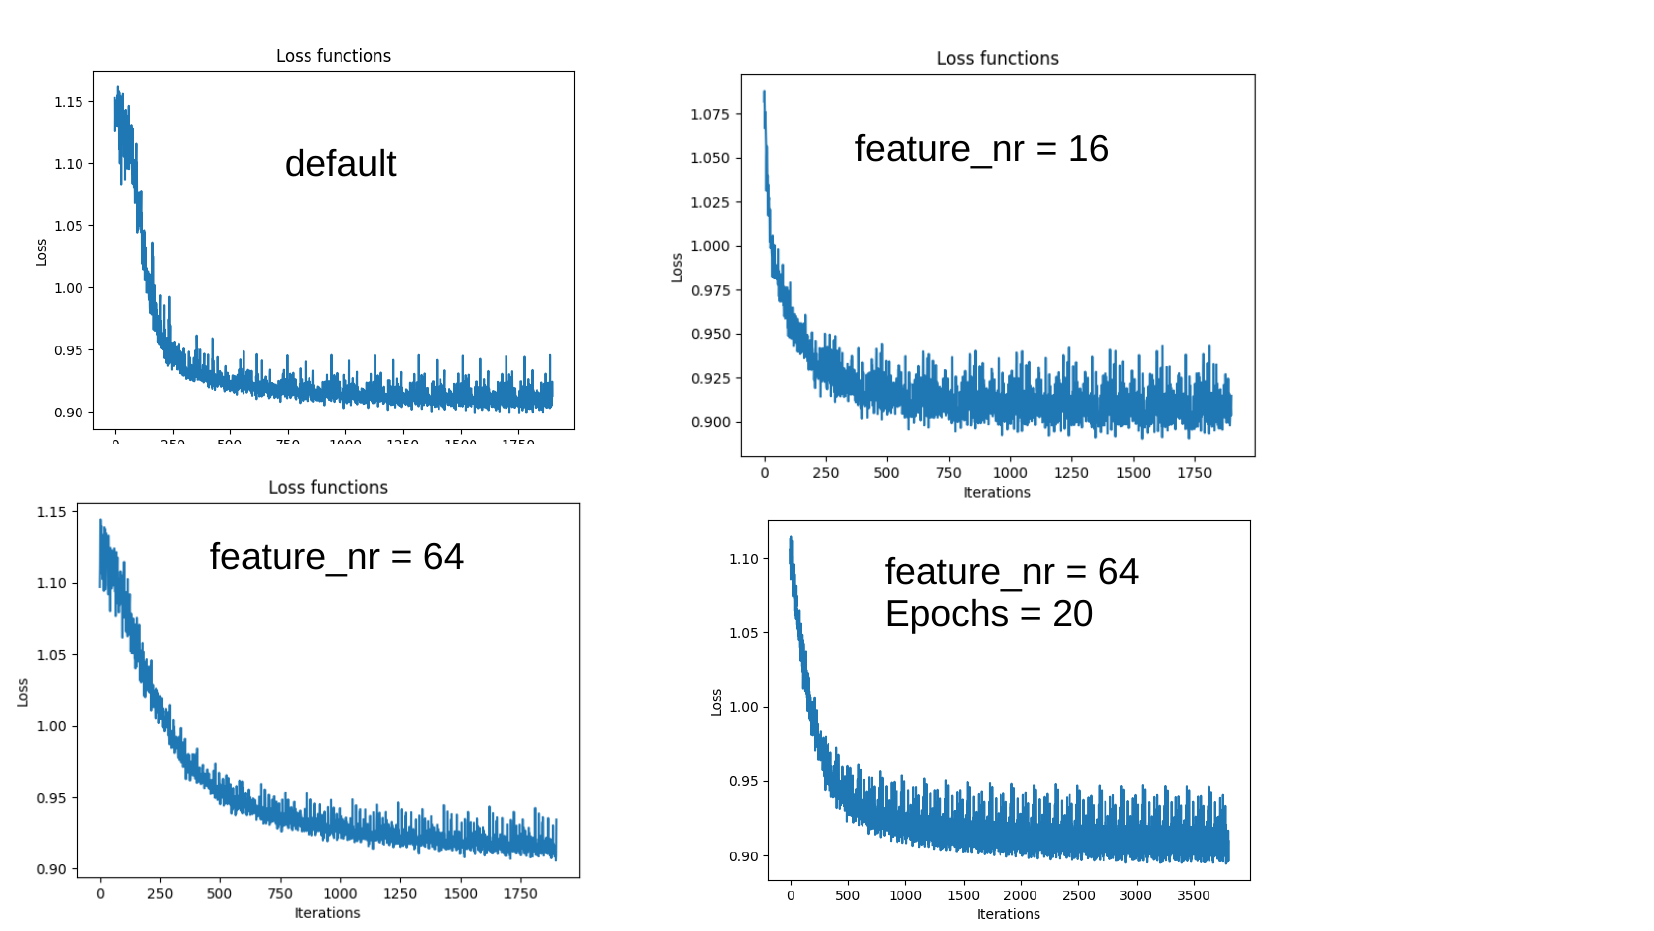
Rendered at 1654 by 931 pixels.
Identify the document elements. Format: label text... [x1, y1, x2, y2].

text_box feature_nr = 16 [840, 120, 1201, 177]
text_box default [270, 135, 541, 192]
picture [0, 14, 644, 931]
text_box feature_nr = 64 Epochs = 20 [870, 543, 1231, 642]
text_box feature_nr = 64 [195, 528, 556, 586]
picture [658, 14, 1321, 931]
